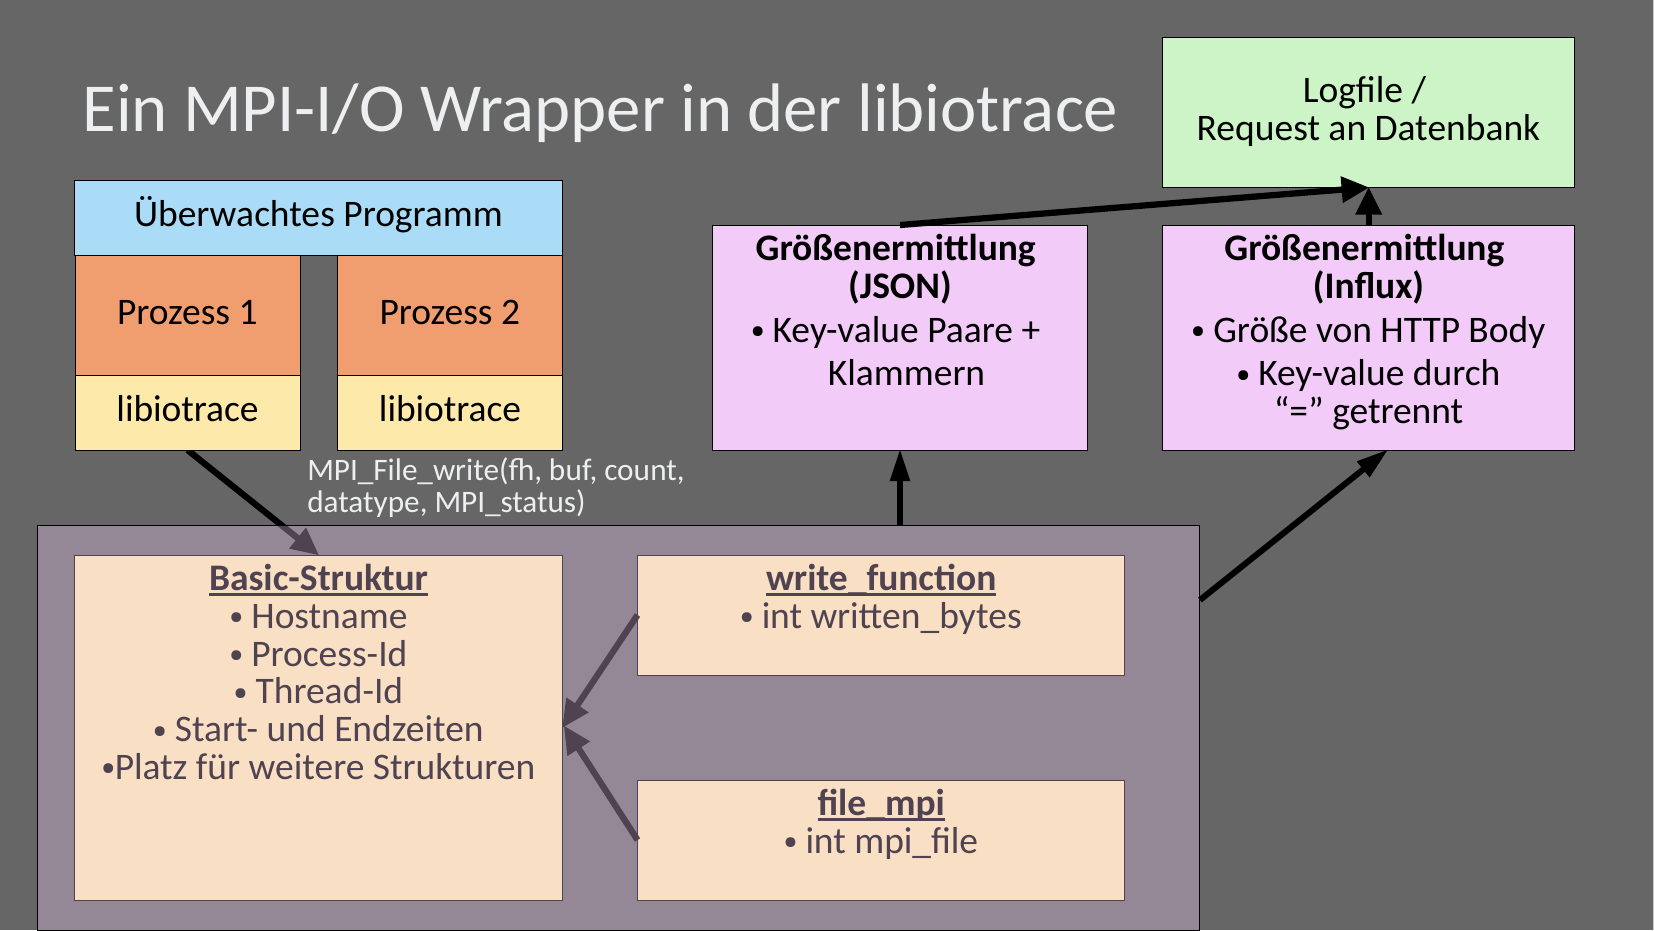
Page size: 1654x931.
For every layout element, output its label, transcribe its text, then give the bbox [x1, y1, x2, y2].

text_box libiotrace [337, 375, 563, 451]
text_box [37, 525, 1200, 931]
text_box MPI_File_write(fh, buf, count, datatype, MPI_status) [292, 450, 713, 525]
text_box Prozess 2 [337, 256, 563, 375]
text_box Prozess 1 [75, 256, 301, 375]
text_box libiotrace [75, 375, 301, 451]
text_box Größenermittlung (Influx) Größe von HTTP Body Key-value durch “=” getrennt [1162, 225, 1575, 451]
title Ein MPI-I/O Wrapper in der libiotrace [1370, 188, 1571, 193]
title Ein MPI-I/O Wrapper in der libiotrace [82, 37, 1310, 193]
text_box Überwachtes Programm [74, 180, 563, 256]
text_box Logfile / Request an Datenbank [1162, 37, 1575, 188]
text_box Größenermittlung (JSON) Key-value Paare + Klammern [712, 225, 1088, 451]
